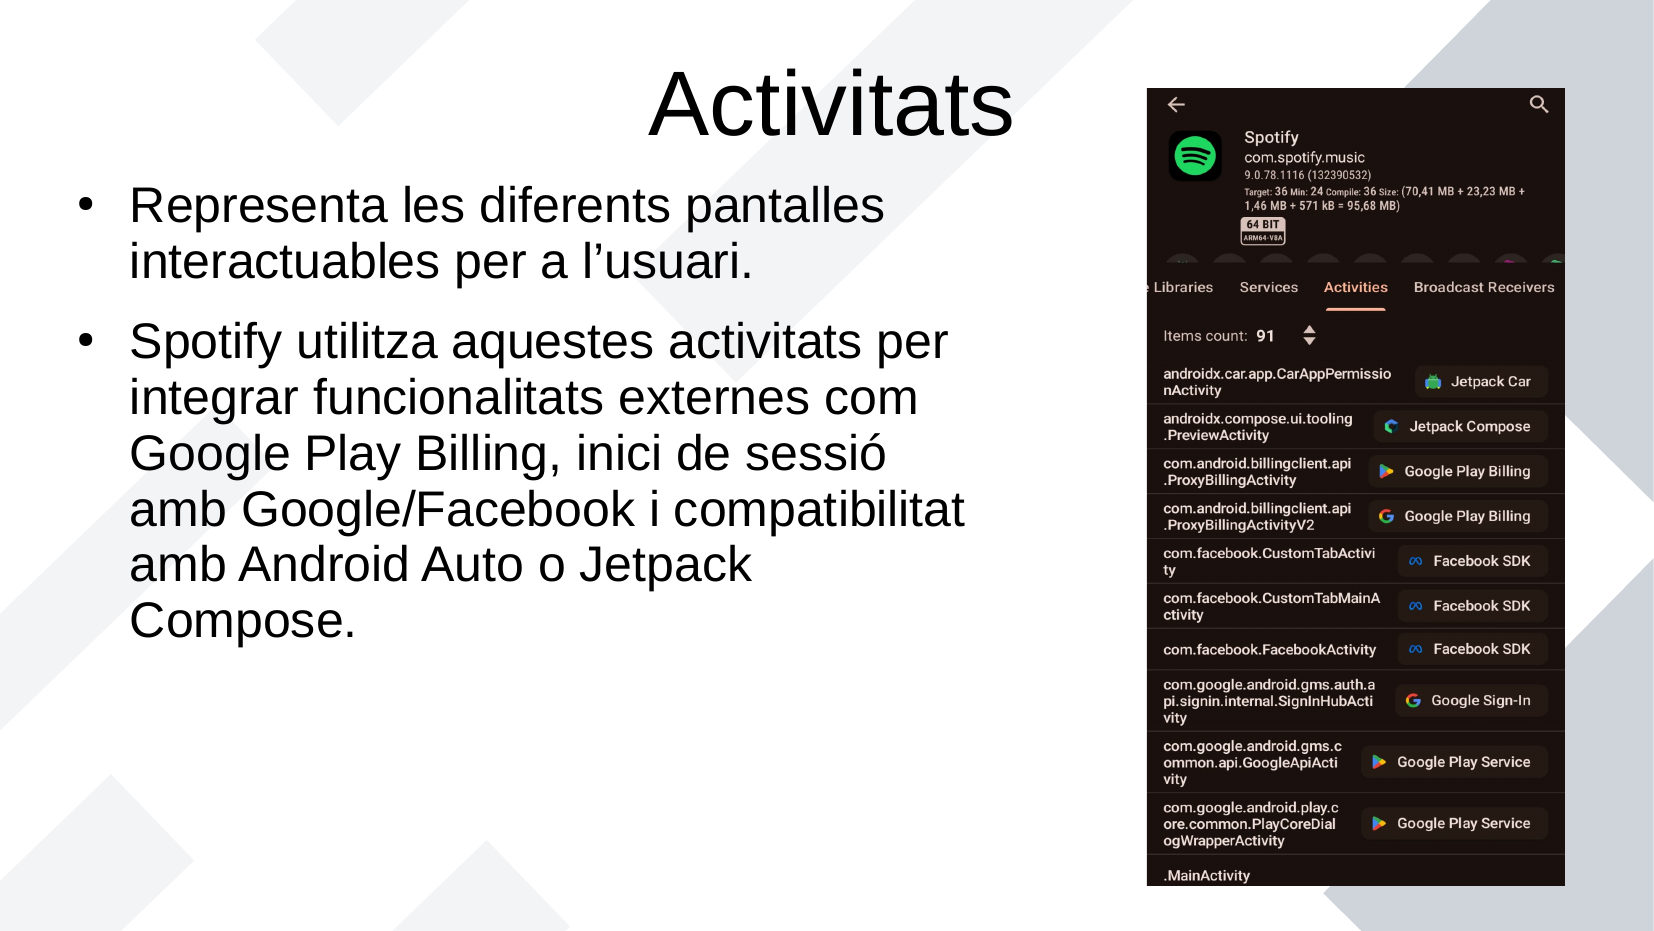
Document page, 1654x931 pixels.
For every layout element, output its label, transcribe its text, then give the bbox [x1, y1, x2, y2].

list Representa les diferents pantalles interactuables per a l’usuari. Spotify utilitza aquestes activitats per integrar funcionalitats externes com Google Play Billing, inici de sessió amb Google/Facebook i compatibilitat amb Android Auto o Jetpack Compose. [59, 177, 987, 806]
title Activitats [88, 29, 1577, 178]
picture [1146, 88, 1565, 886]
